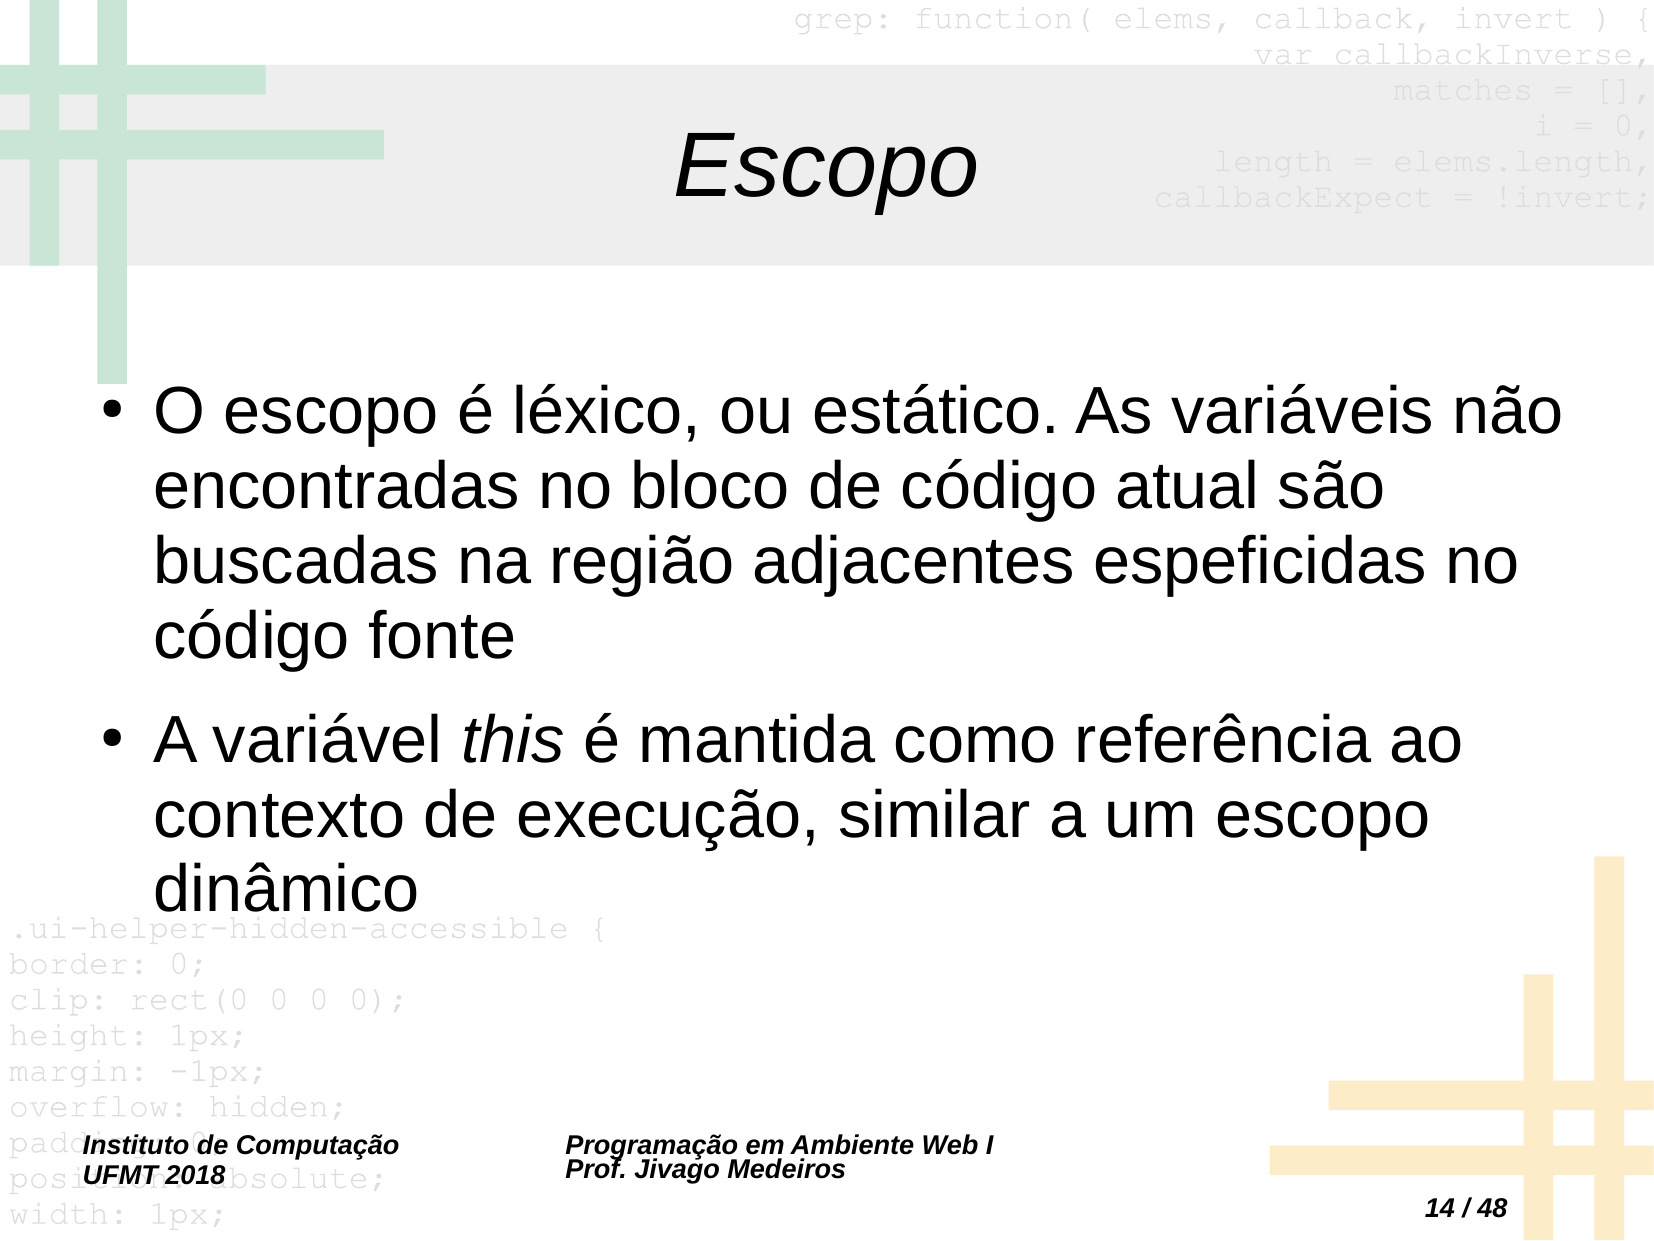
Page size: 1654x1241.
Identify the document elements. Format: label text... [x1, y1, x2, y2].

title Escopo [82, 61, 1571, 269]
list O escopo é léxico, ou estático. As variáveis não encontradas no bloco de código atual são buscadas na região adjacentes espeficidas no código fonte A variável this é mantida como referência ao contexto de execução, similar a um escopo dinâmico [82, 290, 1571, 1010]
